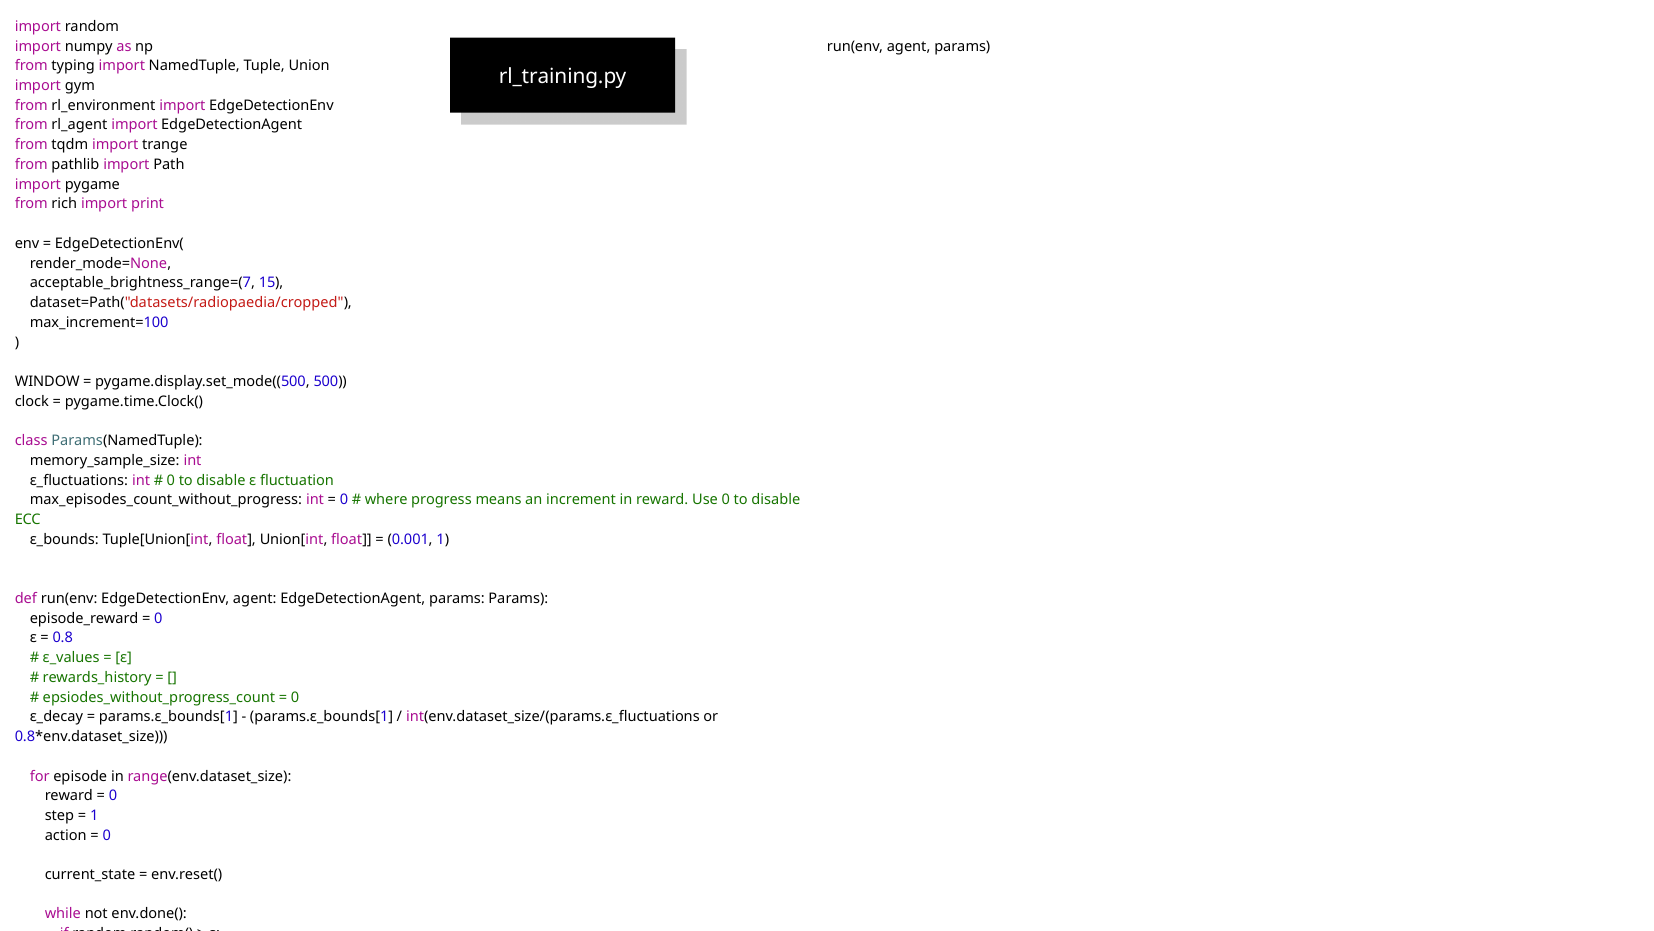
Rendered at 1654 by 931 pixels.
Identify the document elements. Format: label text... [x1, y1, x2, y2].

text_box import random import numpy as np from typing import NamedTuple, Tuple, Union import gym from rl_environment import EdgeDetectionEnv from rl_agent import EdgeDetectionAgent from tqdm import trange from pathlib import Path import pygame from rich import print env = EdgeDetectionEnv( render_mode=None, acceptable_brightness_range=(7, 15), dataset=Path("datasets/radiopaedia/cropped"), max_increment=100 ) WINDOW = pygame.display.set_mode((500, 500)) clock = pygame.time.Clock() class Params(NamedTuple): memory_sample_size: int ε_fluctuations: int # 0 to disable ε fluctuation max_episodes_count_without_progress: int = 0 # where progress means an increment in reward. Use 0 to disable ECC ε_bounds: Tuple[Union[int, float], Union[int, float]] = (0.001, 1) def run(env: EdgeDetectionEnv, agent: EdgeDetectionAgent, params: Params): episode_reward = 0 ε = 0.8 # ε_values = [ε] # rewards_history = [] # epsiodes_without_progress_count = 0 ε_decay = params.ε_bounds[1] - (params.ε_bounds[1] / int(env.dataset_size/(params.ε_fluctuations or 0.8*env.dataset_size))) for episode in range(env.dataset_size): reward = 0 step = 1 action = 0 current_state = env.reset() while not env.done(): if random.random() > ε: print(f"[bold][magenta]E[/bold][/magenta] {ε*100:.1f}%", end=" ") action = agent.what_do_you_want_to_do(current_state) else: print(f"[bold][cyan]X[/bold][/cyan] {ε*100:.1f}%", end=" ") action = env.action_space.sample() new_state, reward, done, info = env.step(action) print(f"rewarded with {reward}") episode_reward += reward agent.remember((current_state, action, reward, new_state, done)) agent.train(done, step) current_state = new_state step += 1 env.render(WINDOW) print("==== episode done! ====") if ε > params.ε_bounds[0]: print(f"decaying {ε = }") ε = max(ε * ε_decay, params.ε_bounds[0]) if params.ε_fluctuations and episode % int(env.dataset_size/params.ε_fluctuations) == 0: print(f"flucuating {ε = }") ε = params.ε_bounds[1] assert env.current_image_name is not None env.save_settings(agent.name, Path(__file__).parent / "rl_reports") print("=======================") # if episode_reward == rewards_history[-1]: # epsiodes_without_progress_count += 1 # rewards_history.append(episode_reward) # if epsiodes_without_progress_count > params.max_episodes_count_without_progress: # ε = ε_values[-1] params = Params(memory_sample_size=128, ε_fluctuations=2) agent = EdgeDetectionAgent("curiosity", env, conv_list=[32], dense_list=[32, 32], discount_rate=0.99, memory_sample_size=params.memory_sample_size) run(env, agent, params) [0, 8, 1654, 922]
text_box rl_training.py [450, 37, 676, 113]
